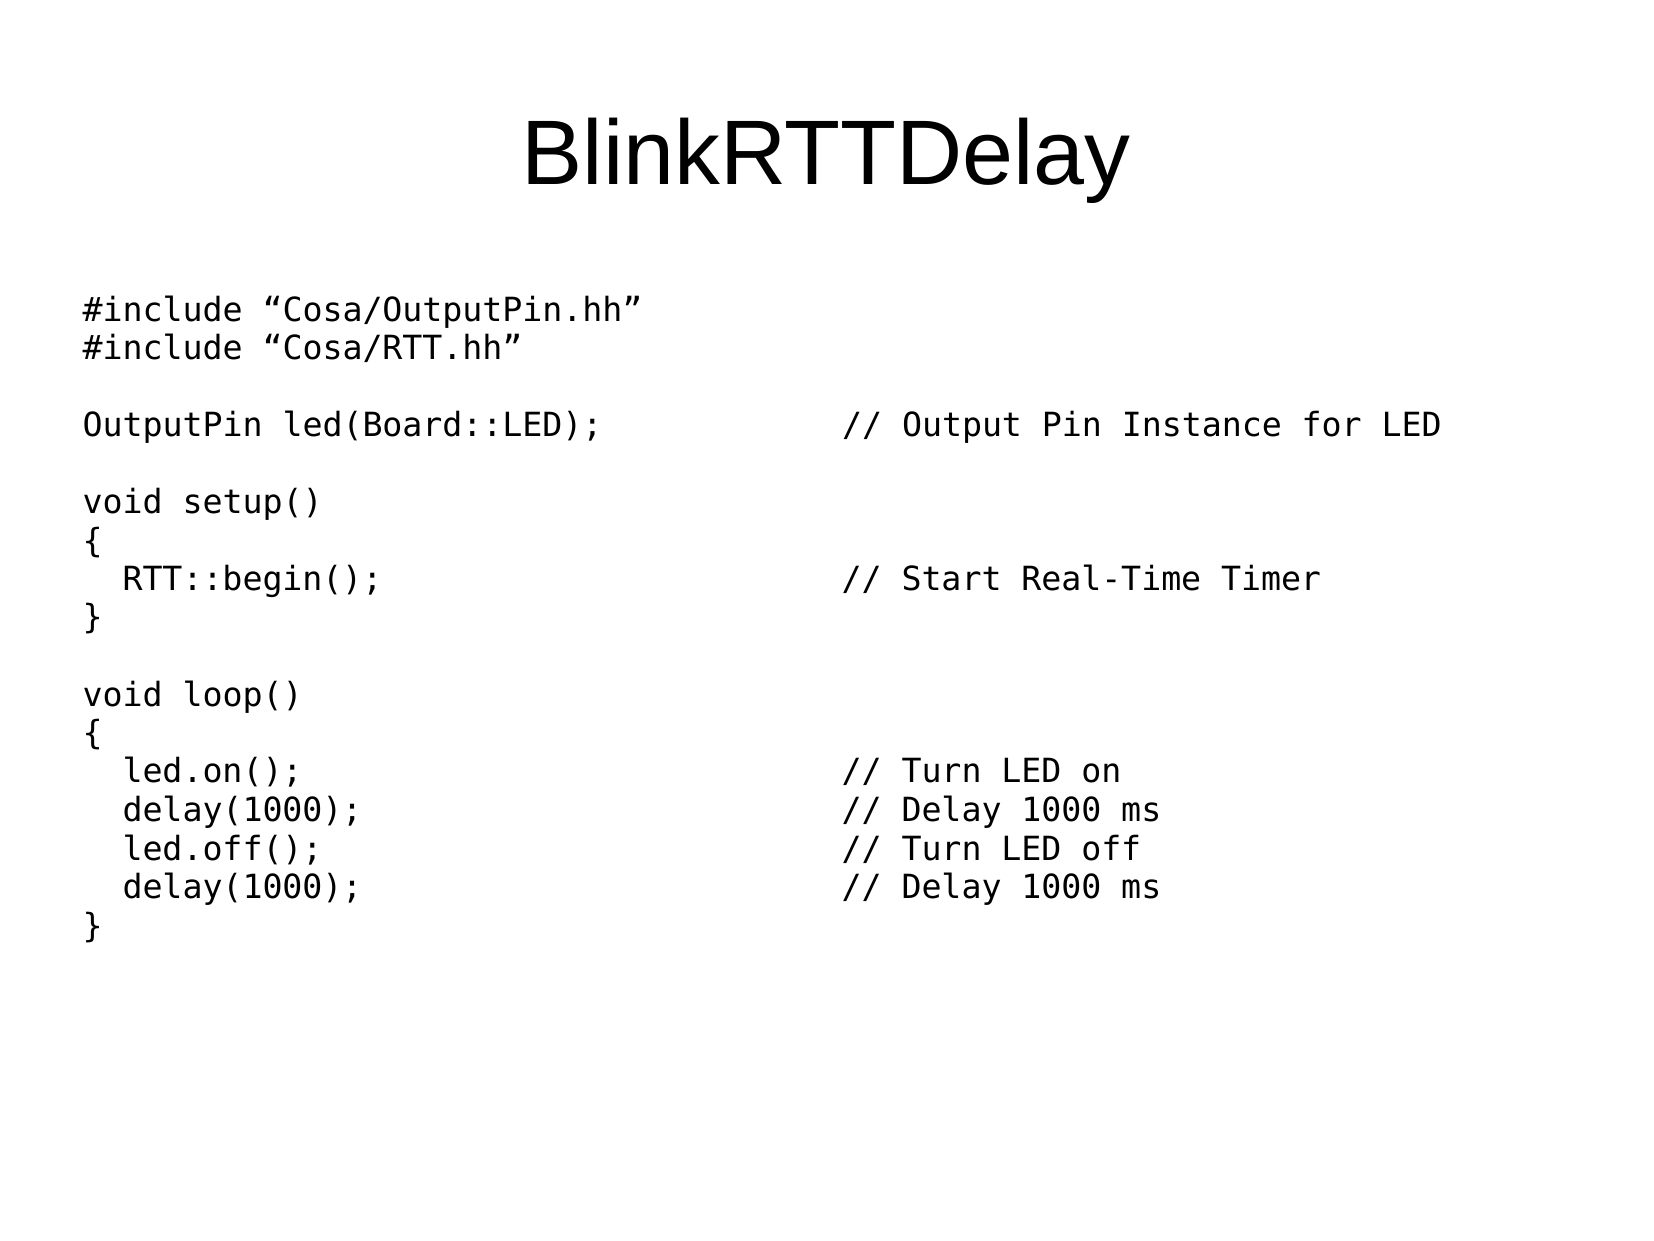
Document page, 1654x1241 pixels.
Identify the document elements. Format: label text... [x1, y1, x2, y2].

list #include “Cosa/OutputPin.hh” #include “Cosa/RTT.hh” OutputPin led(Board::LED); // Output Pin Instance for LED void setup() { RTT::begin(); // Start Real-Time Timer } void loop() { led.on(); // Turn LED on delay(1000); // Delay 1000 ms led.off(); // Turn LED off delay(1000); // Delay 1000 ms } [82, 290, 1571, 1010]
title BlinkRTTDelay [82, 49, 1571, 257]
